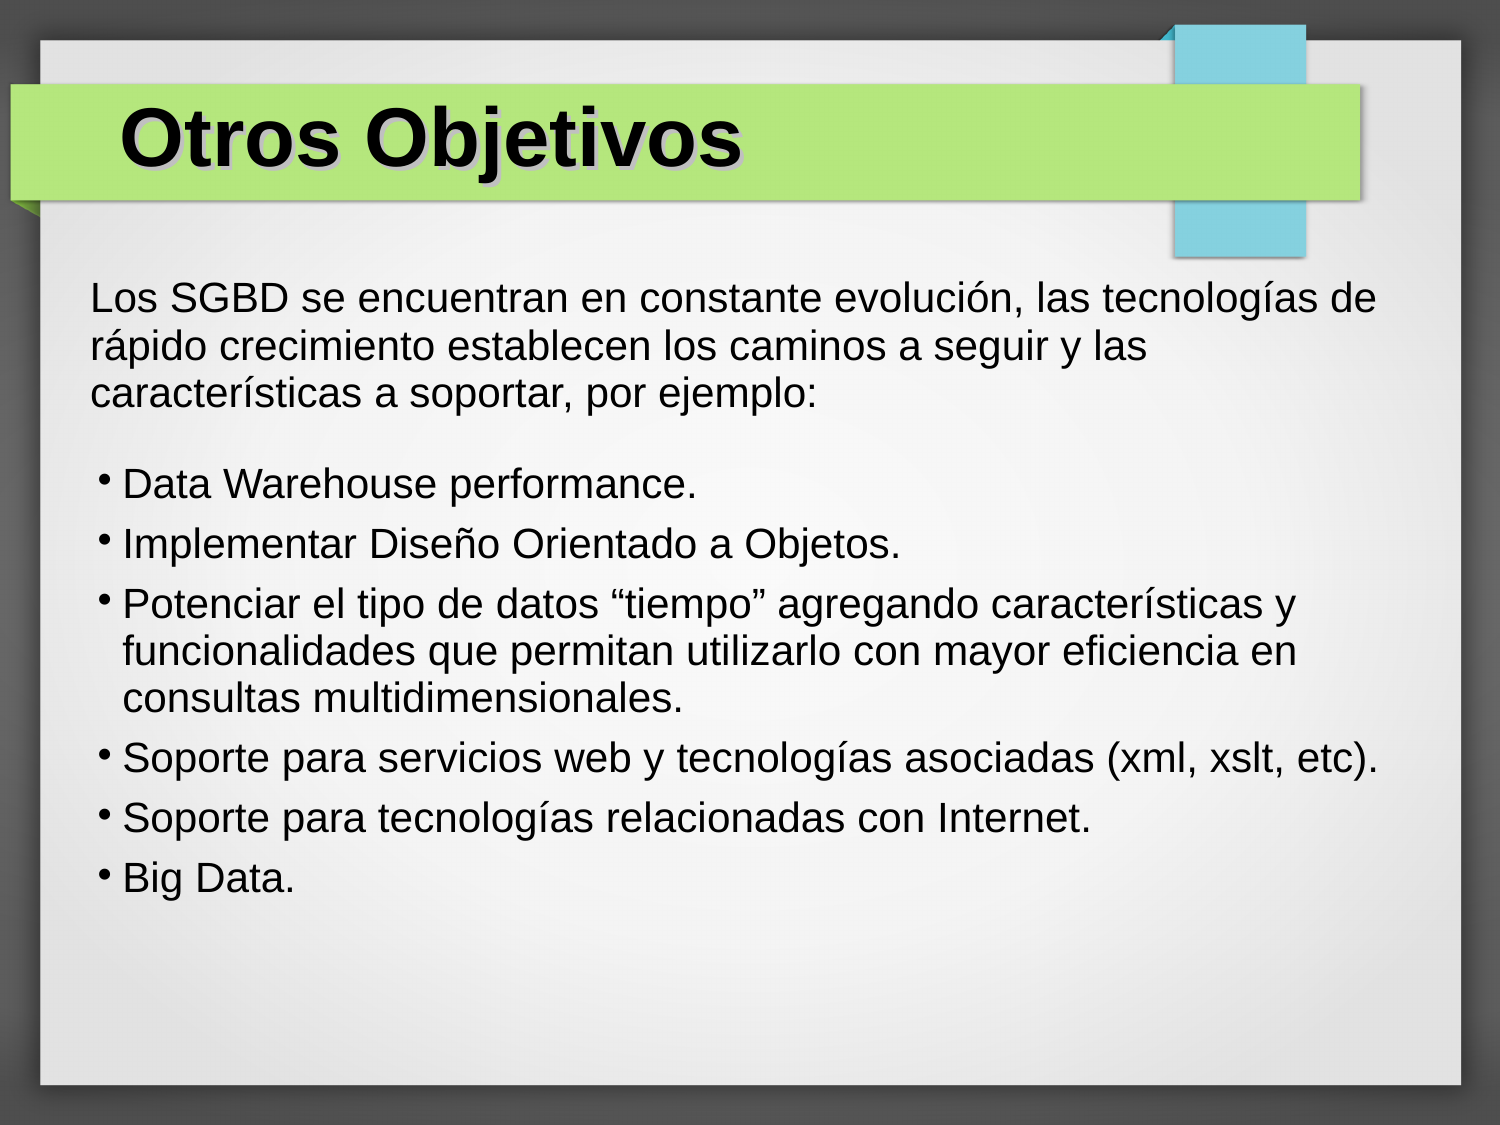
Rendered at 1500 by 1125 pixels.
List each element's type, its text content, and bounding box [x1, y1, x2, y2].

title Otros Objetivos [75, 85, 1147, 193]
picture [0, 0, 1500, 1125]
list Los SGBD se encuentran en constante evolución, las tecnologías de rápido crecimiento establecen los caminos a seguir y las características a soportar, por ejemplo: Data Warehouse performance. Implementar Diseño Orientado a Objetos. Potenciar el tipo de datos “tiempo” agregando características y funcionalidades que permitan utilizarlo con mayor eficiencia en consultas multidimensionales. Soporte para servicios web y tecnologías asociadas (xml, xslt, etc). Soporte para tecnologías relacionadas con Internet. Big Data. [75, 267, 1426, 921]
